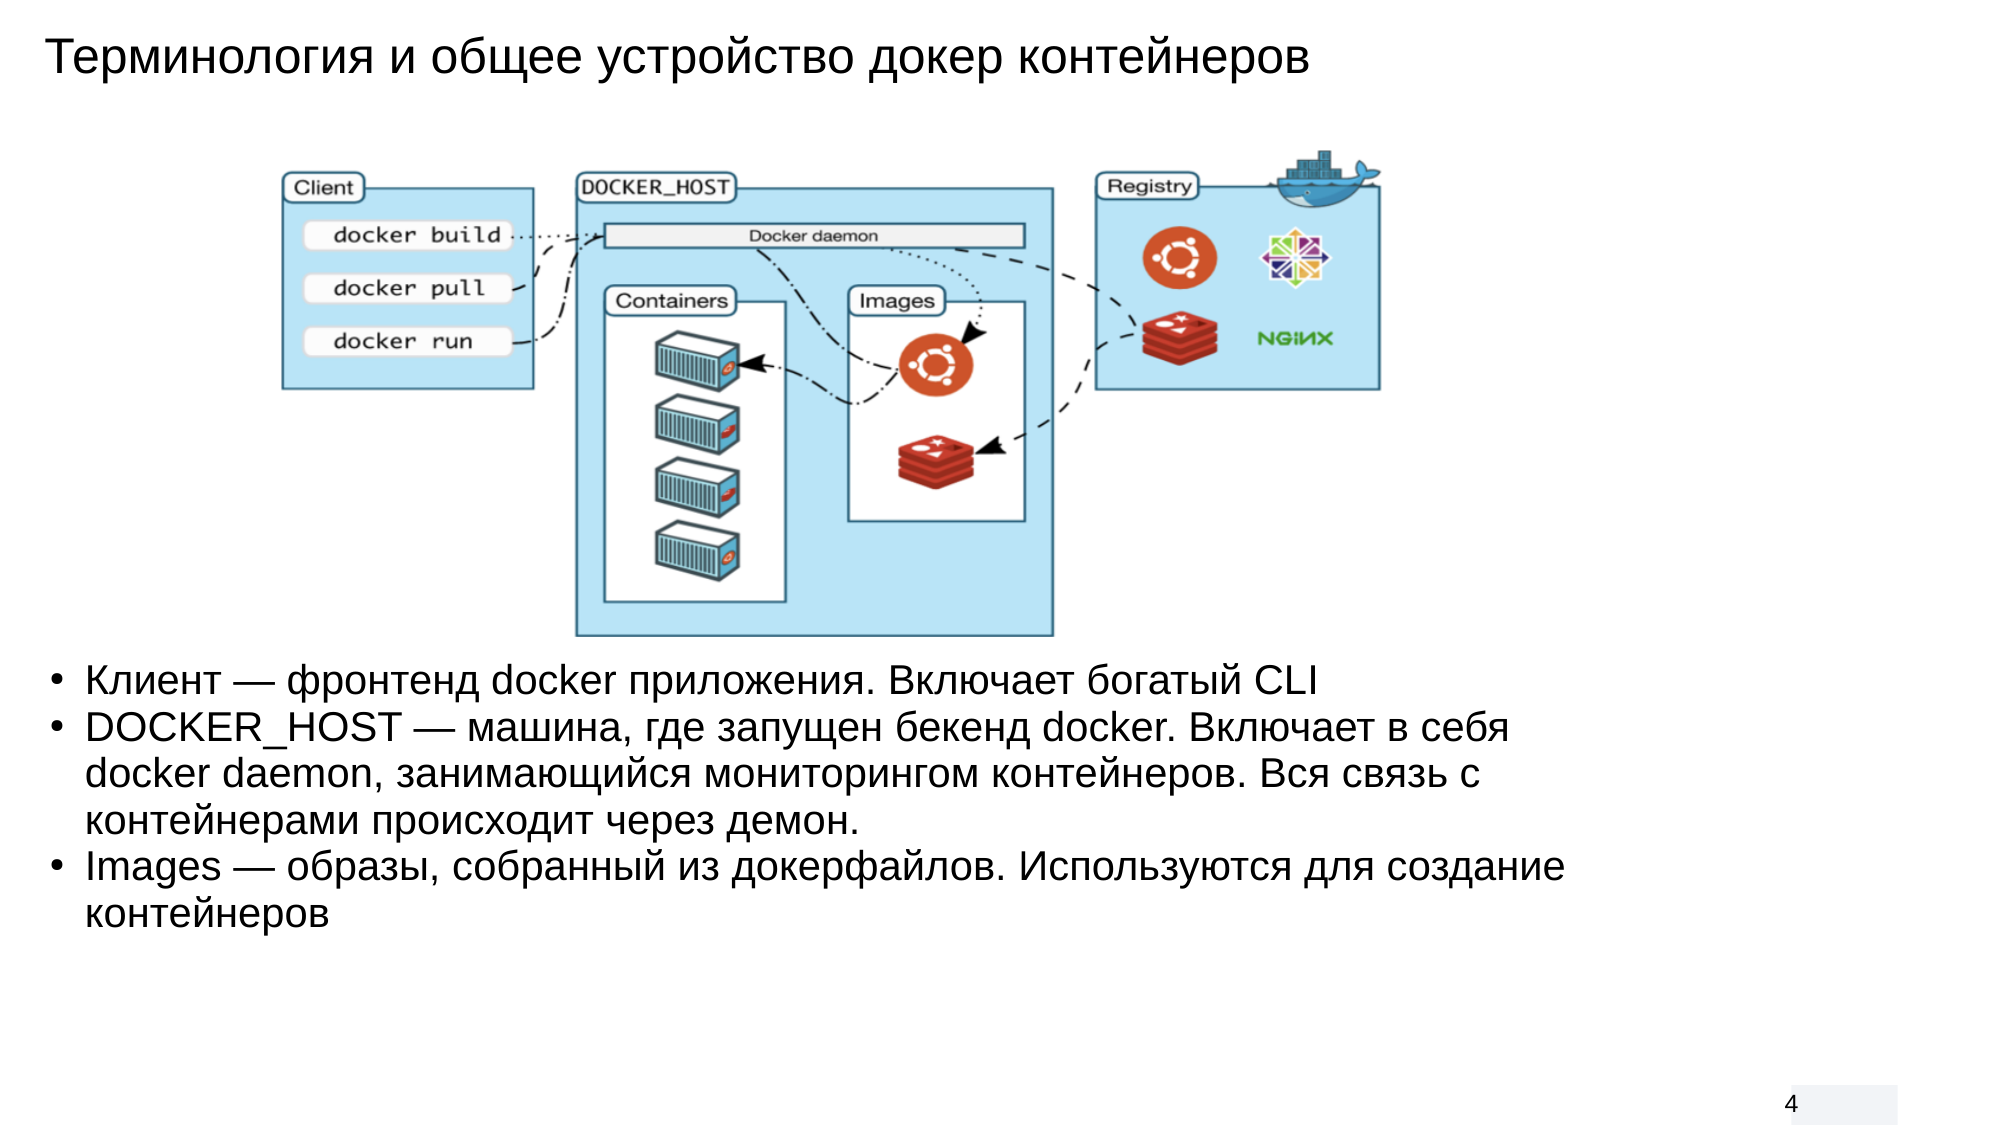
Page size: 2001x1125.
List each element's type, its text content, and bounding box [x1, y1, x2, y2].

picture [265, 147, 1398, 650]
text_box Терминология и общее устройство докер контейнеров [29, 21, 1595, 92]
text_box <number> [1769, 1082, 1914, 1125]
text_box Клиент — фронтенд docker приложения. Включает богатый CLI DOCKER_HOST — машина, где запущен бекенд docker. Включает в себя docker daemon, занимающийся мониторингом контейнеров. Вся связь с контейнерами происходит через демон. Images — образы, собранный из докерфайлов. Используются для создание контейнеров [34, 649, 1595, 1099]
